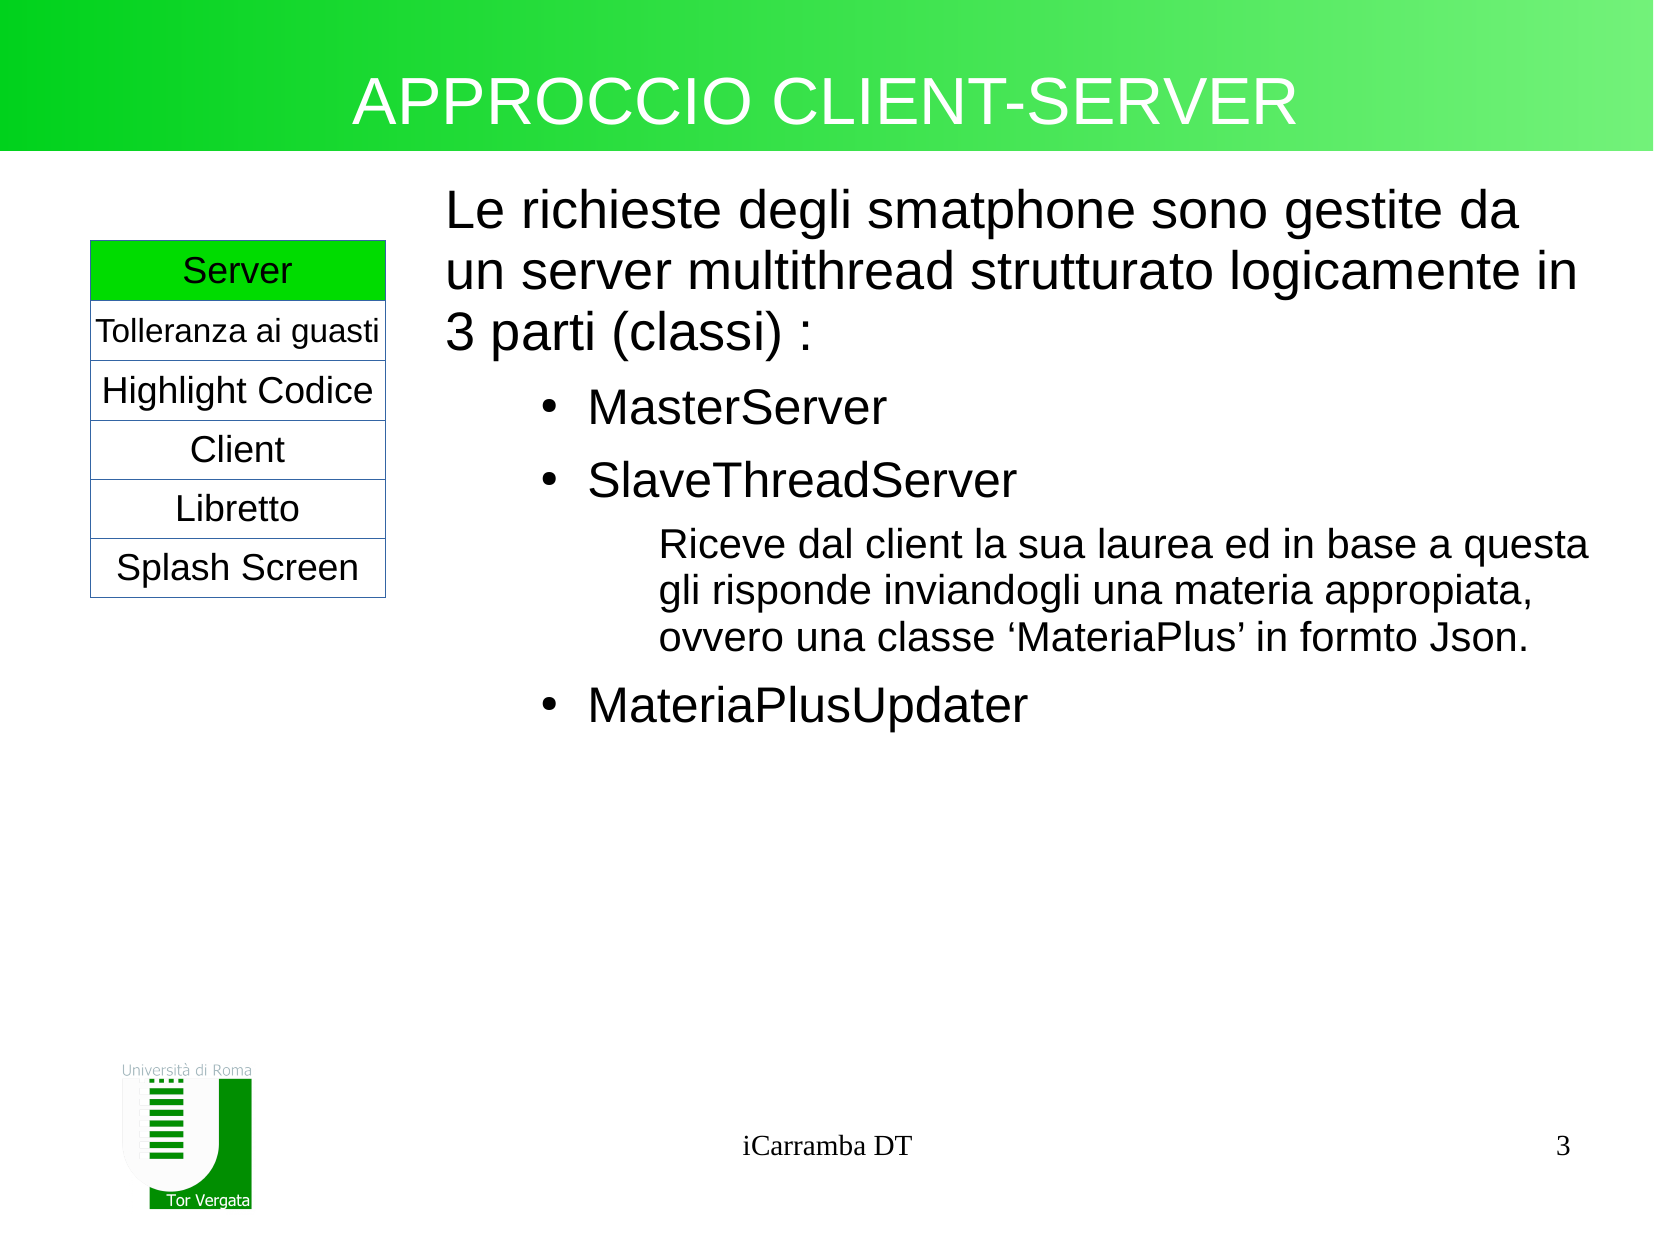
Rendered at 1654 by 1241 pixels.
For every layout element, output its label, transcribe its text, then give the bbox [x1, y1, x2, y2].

text_box Splash Screen [90, 538, 386, 598]
text_box Server [90, 240, 386, 300]
text_box Client [90, 420, 386, 479]
picture [120, 1061, 256, 1215]
text_box Libretto [90, 479, 386, 538]
text_box Highlight Codice [90, 360, 386, 420]
title APPROCCIO CLIENT-SERVER [82, 49, 1571, 155]
list Le richieste degli smatphone sono gestite da un server multithread strutturato logicamente in 3 parti (classi) : MasterServer SlaveThreadServer Riceve dal client la sua laurea ed in base a questa gli risponde inviandogli una materia appropiata, ovvero una classe ‘MateriaPlus’ in formto Json. MateriaPlusUpdater [375, 180, 1591, 1051]
text_box Tolleranza ai guasti [90, 300, 386, 360]
